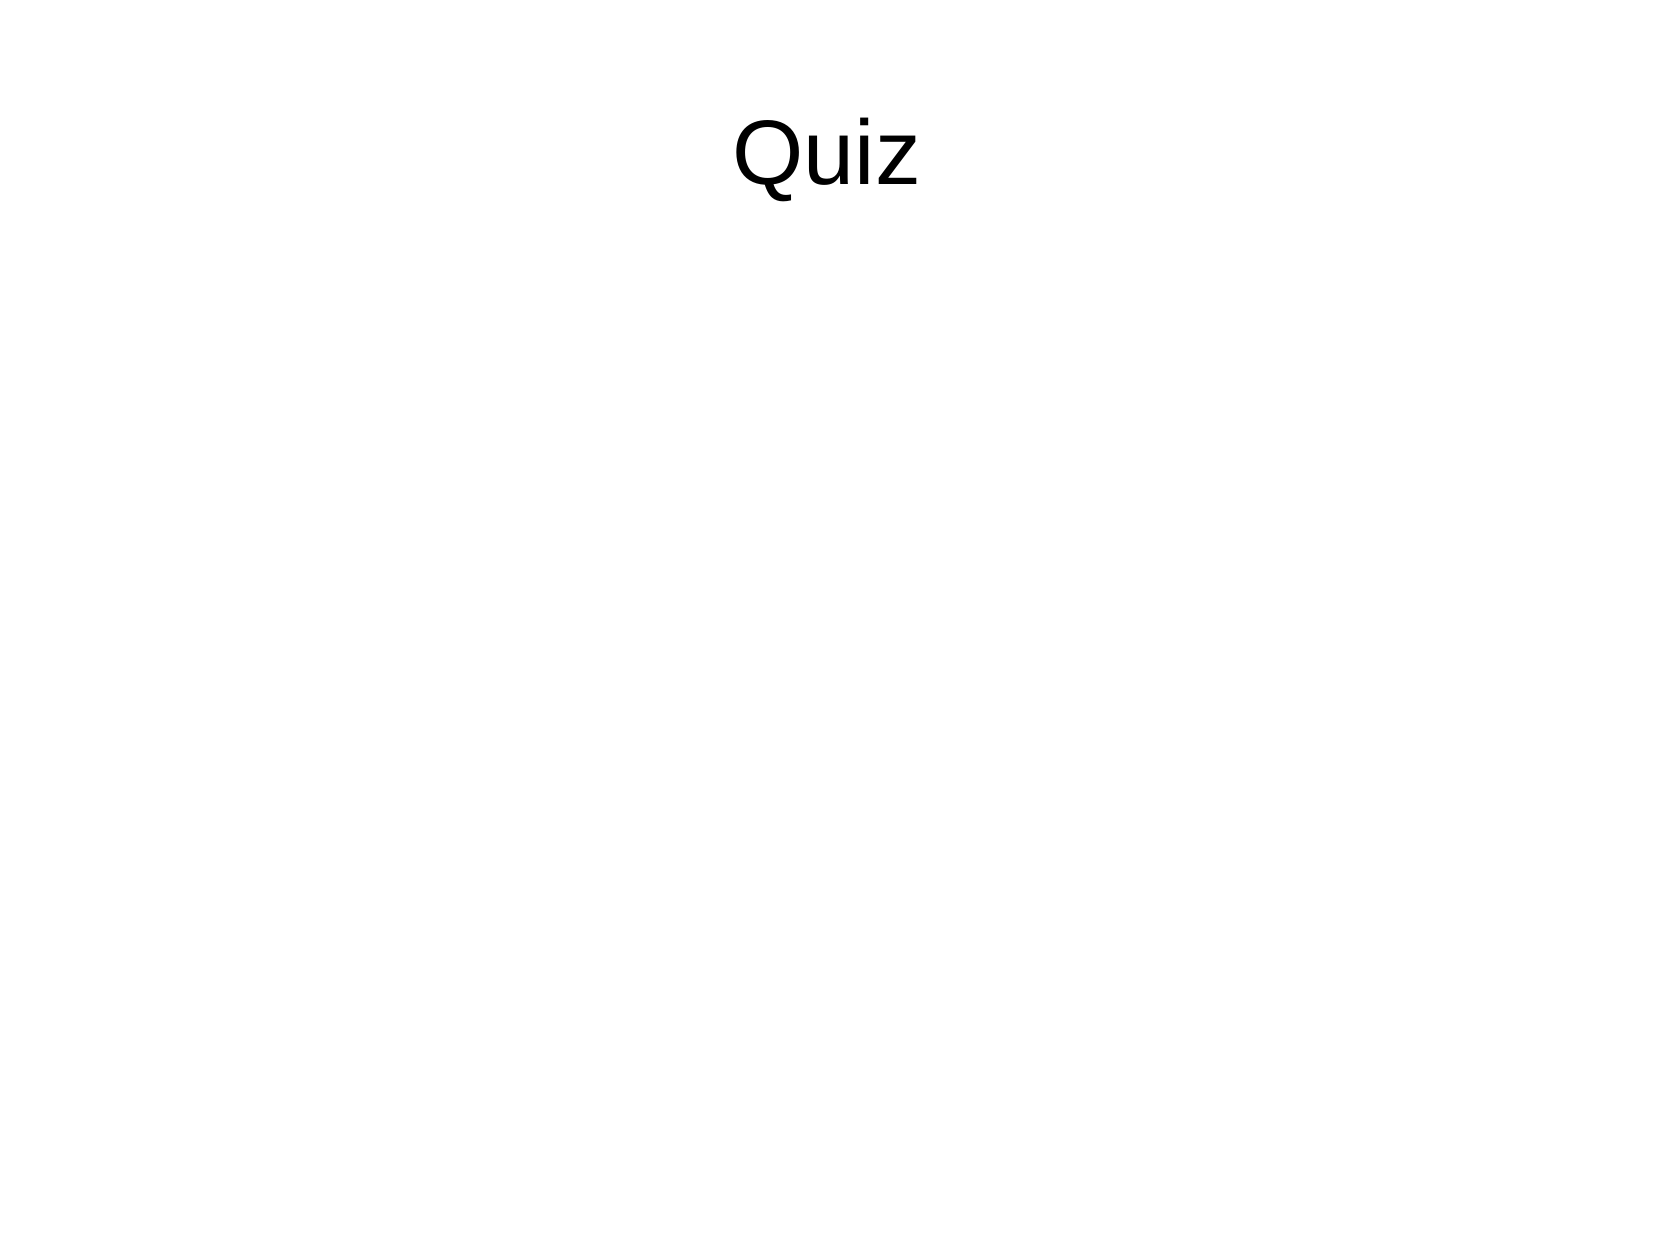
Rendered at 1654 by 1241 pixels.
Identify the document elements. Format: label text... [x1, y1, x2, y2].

title Quiz [82, 49, 1571, 257]
